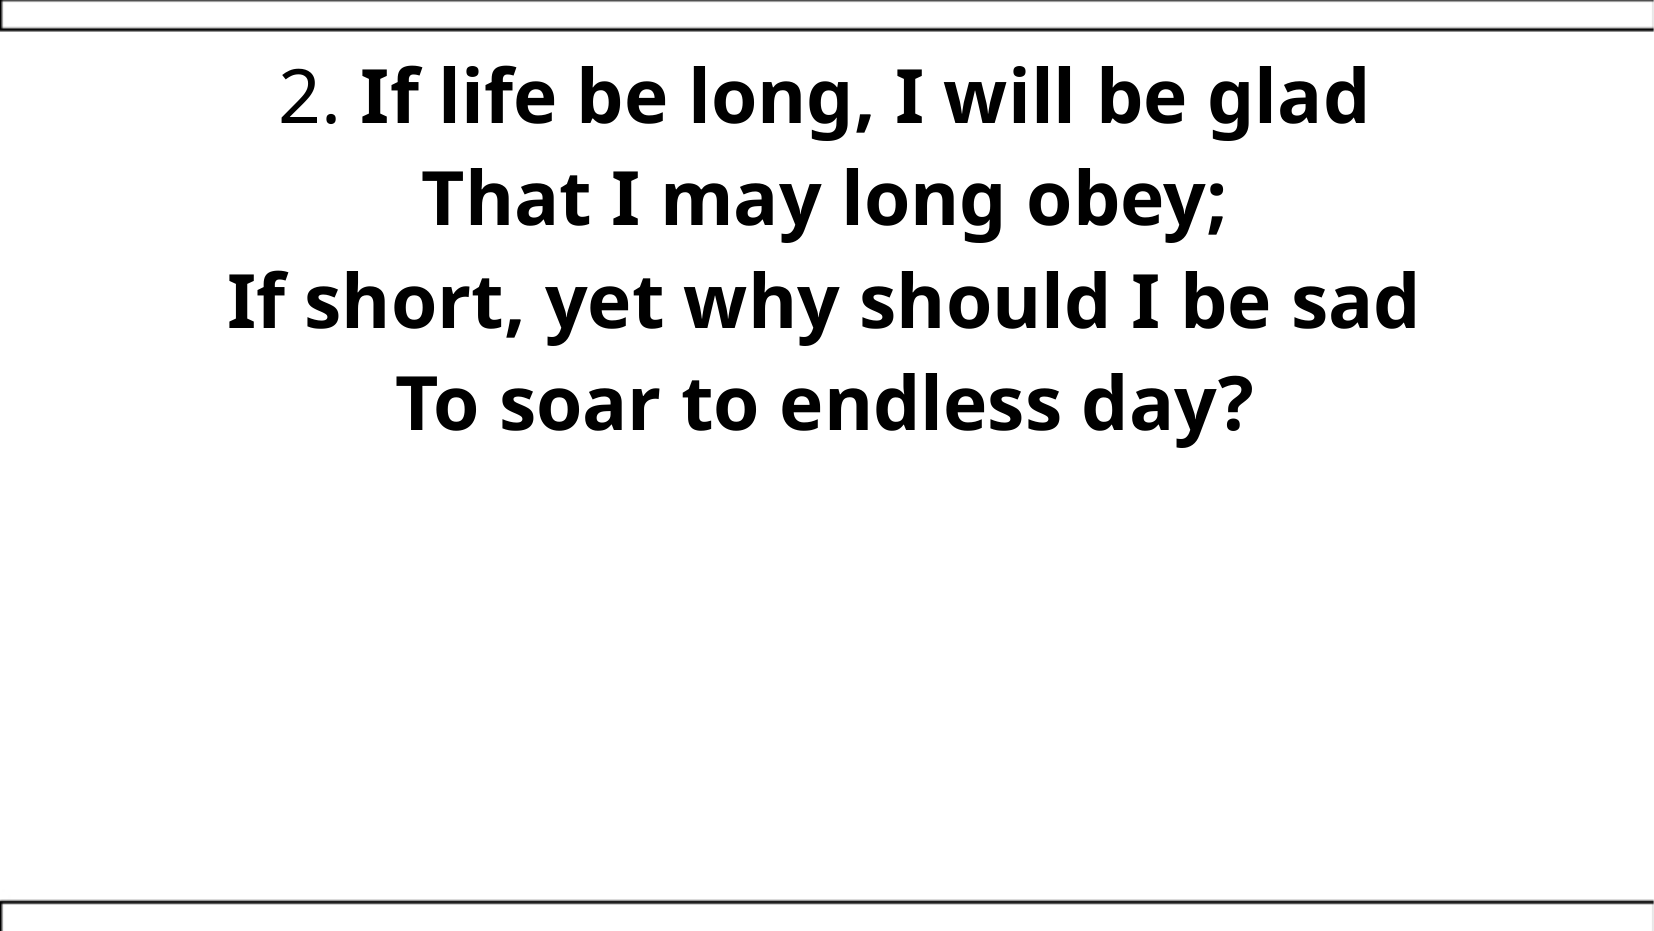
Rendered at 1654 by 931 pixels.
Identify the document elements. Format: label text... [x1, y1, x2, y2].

text_box 2. If life be long, I will be glad That I may long obey; If short, yet why should I be sad To soar to endless day? [105, 35, 1546, 451]
picture [0, 0, 1654, 931]
